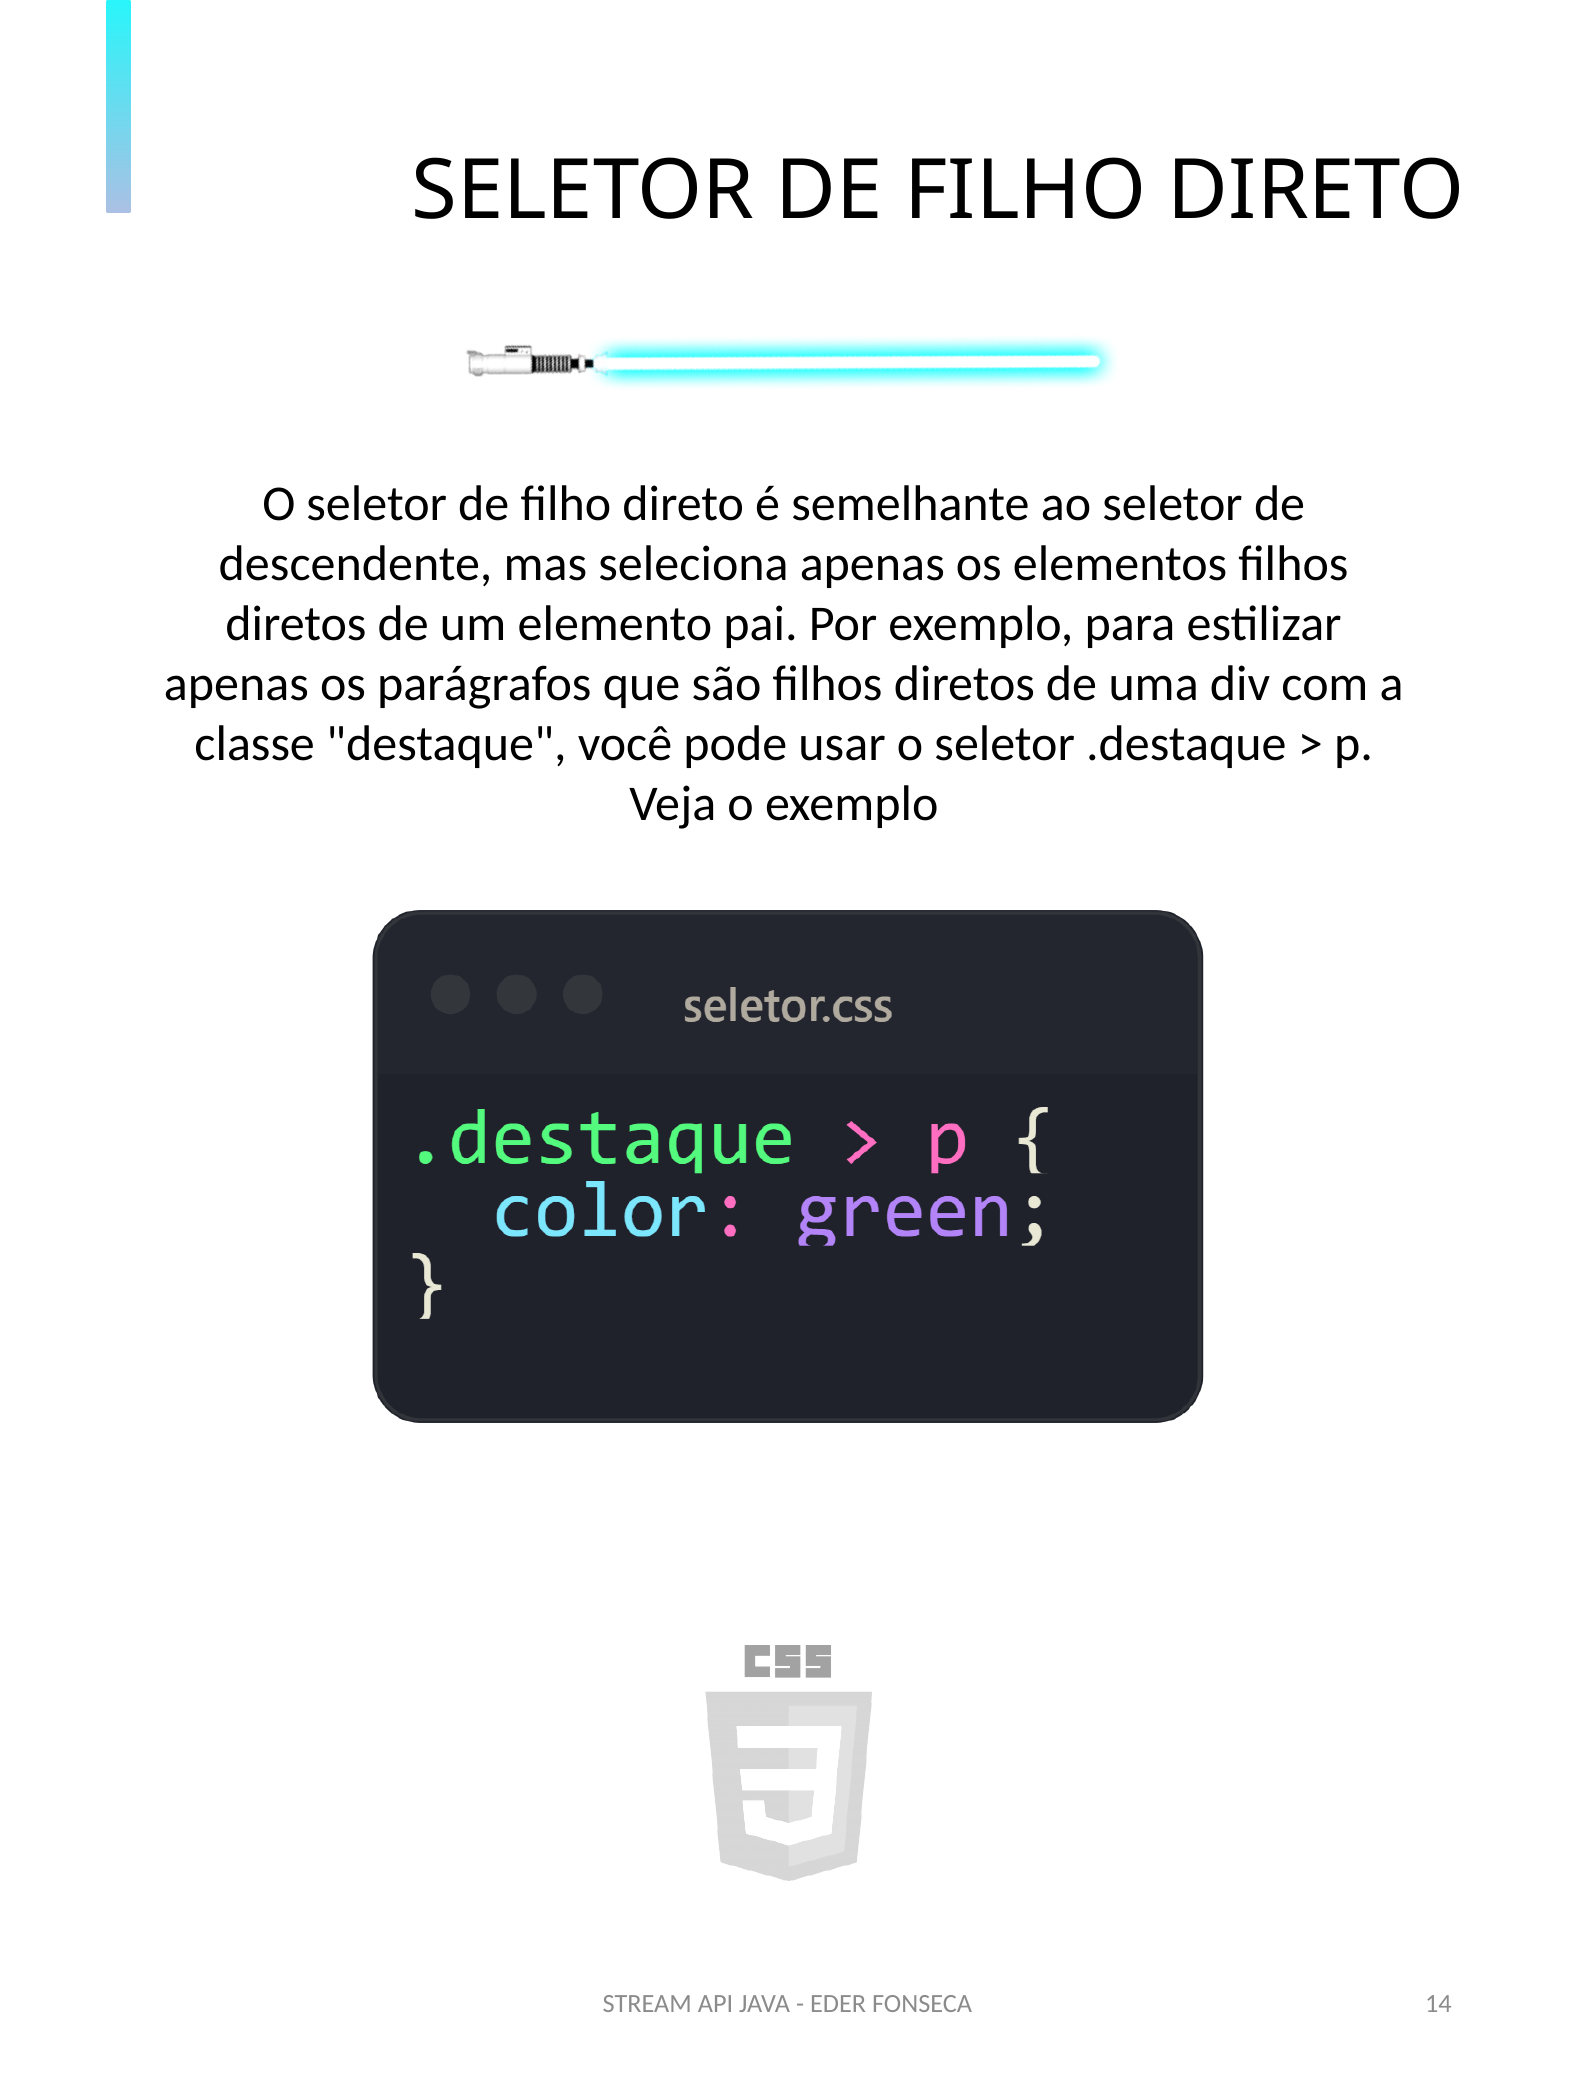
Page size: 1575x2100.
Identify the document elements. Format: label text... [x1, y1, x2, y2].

text_box SELETOR DE FILHO DIRETO [801, 127, 1575, 243]
text_box [106, 0, 131, 213]
picture [435, 33, 1140, 686]
text_box SELETOR DE FILHO DIRETO [375, 127, 593, 243]
picture [579, 1637, 995, 1881]
text_box O seletor de filho direto é semelhante ao seletor de descendente, mas seleciona apenas os elementos filhos diretos de um elemento pai. Por exemplo, para estilizar apenas os parágrafos que são filhos diretos de uma div com a classe "destaque", você pode usar o seletor .destaque > p. Veja o exemplo [142, 462, 1426, 806]
picture [0, 806, 1575, 1526]
